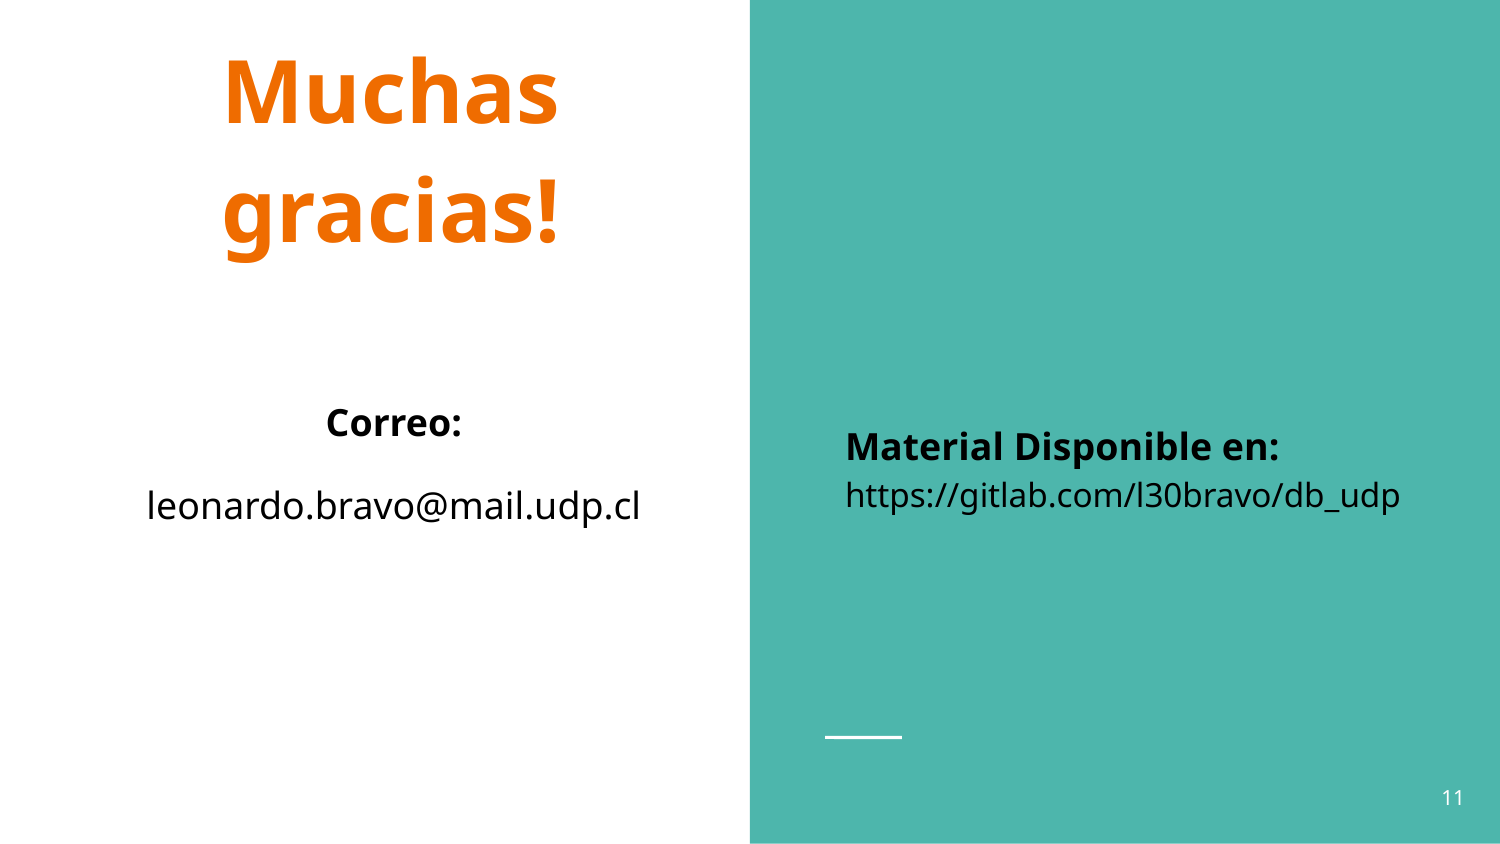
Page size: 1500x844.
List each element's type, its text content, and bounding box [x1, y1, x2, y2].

list Correo: leonardo.bravo@mail.udp.cl [79, 253, 709, 833]
text_box Material Disponible en: https://gitlab.com/l30bravo/db_udp [830, 413, 1418, 525]
slide_number <number> [1389, 764, 1480, 830]
title Muchas gracias! [59, 8, 723, 284]
